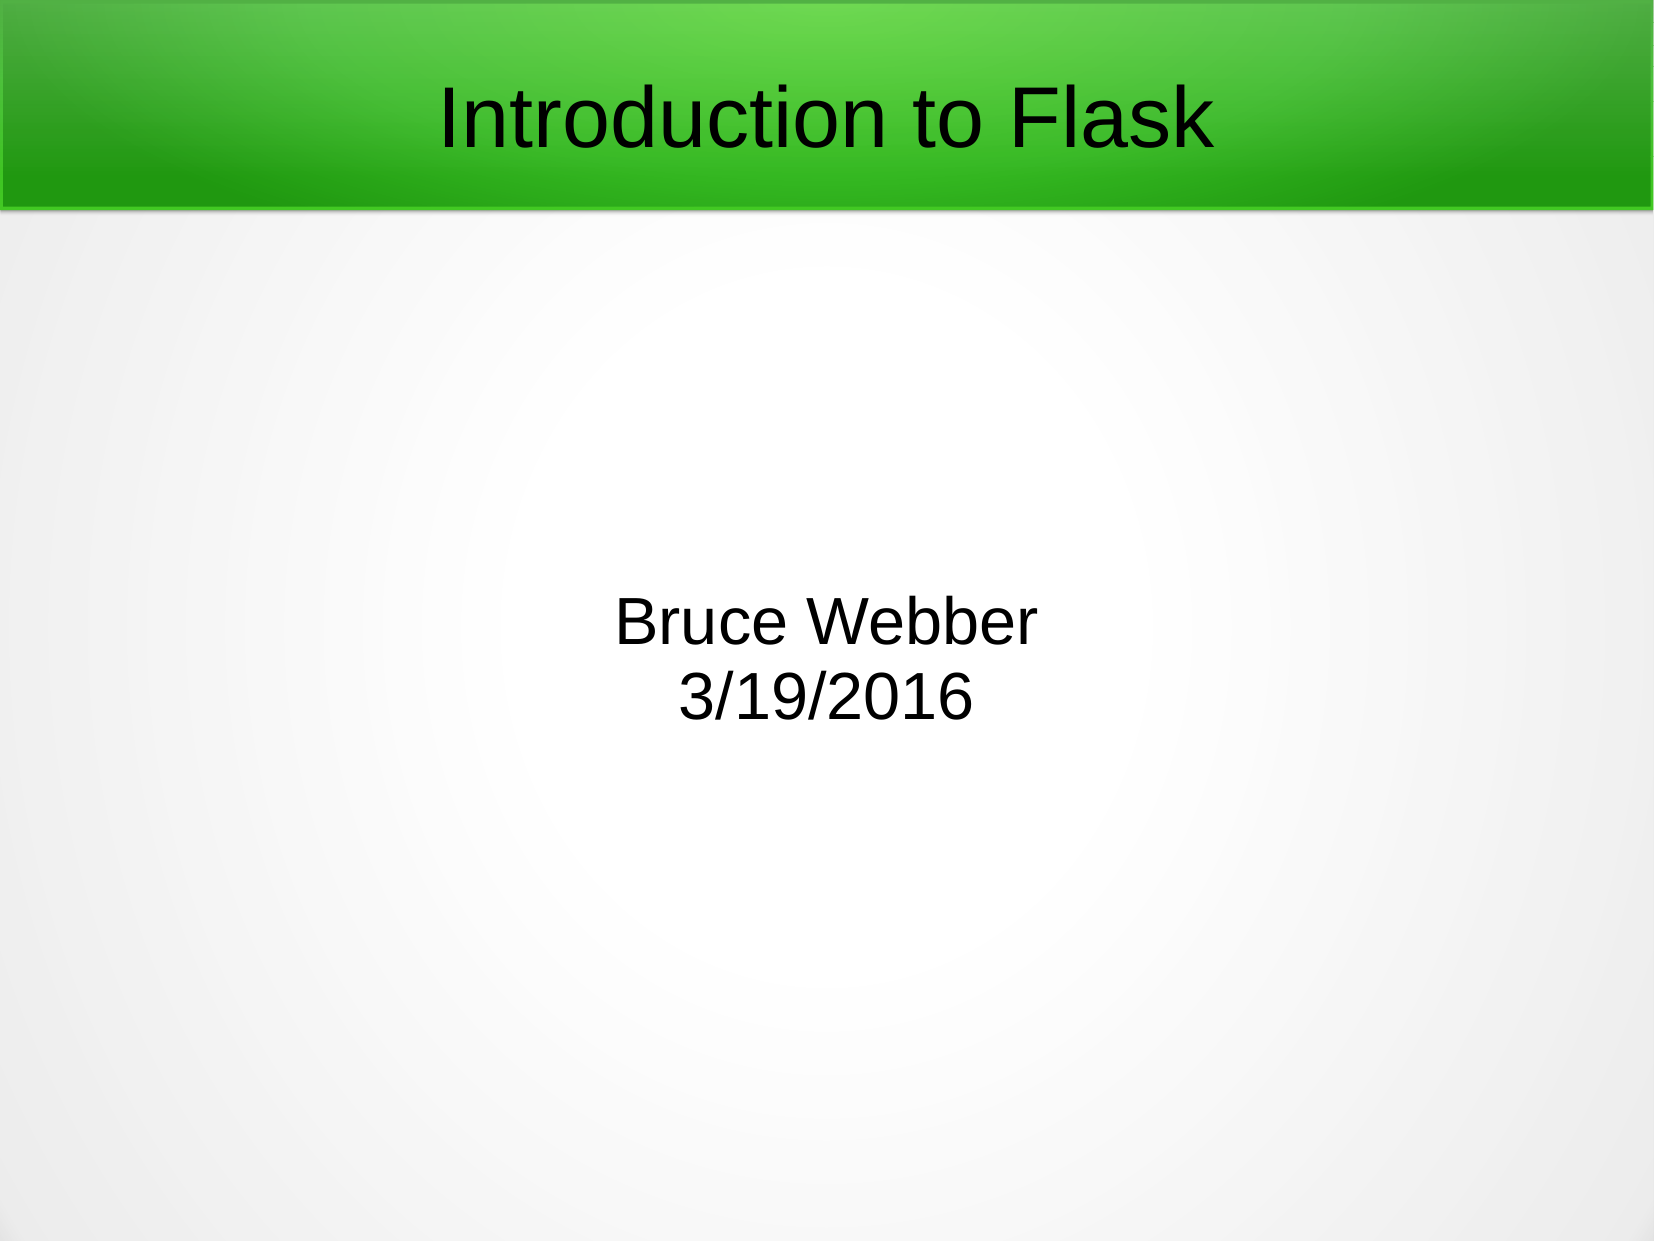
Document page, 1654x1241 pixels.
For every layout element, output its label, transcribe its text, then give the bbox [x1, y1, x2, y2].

title Introduction to Flask [82, 47, 1571, 189]
subtitle Bruce Webber 3/19/2016 [82, 299, 1571, 1019]
